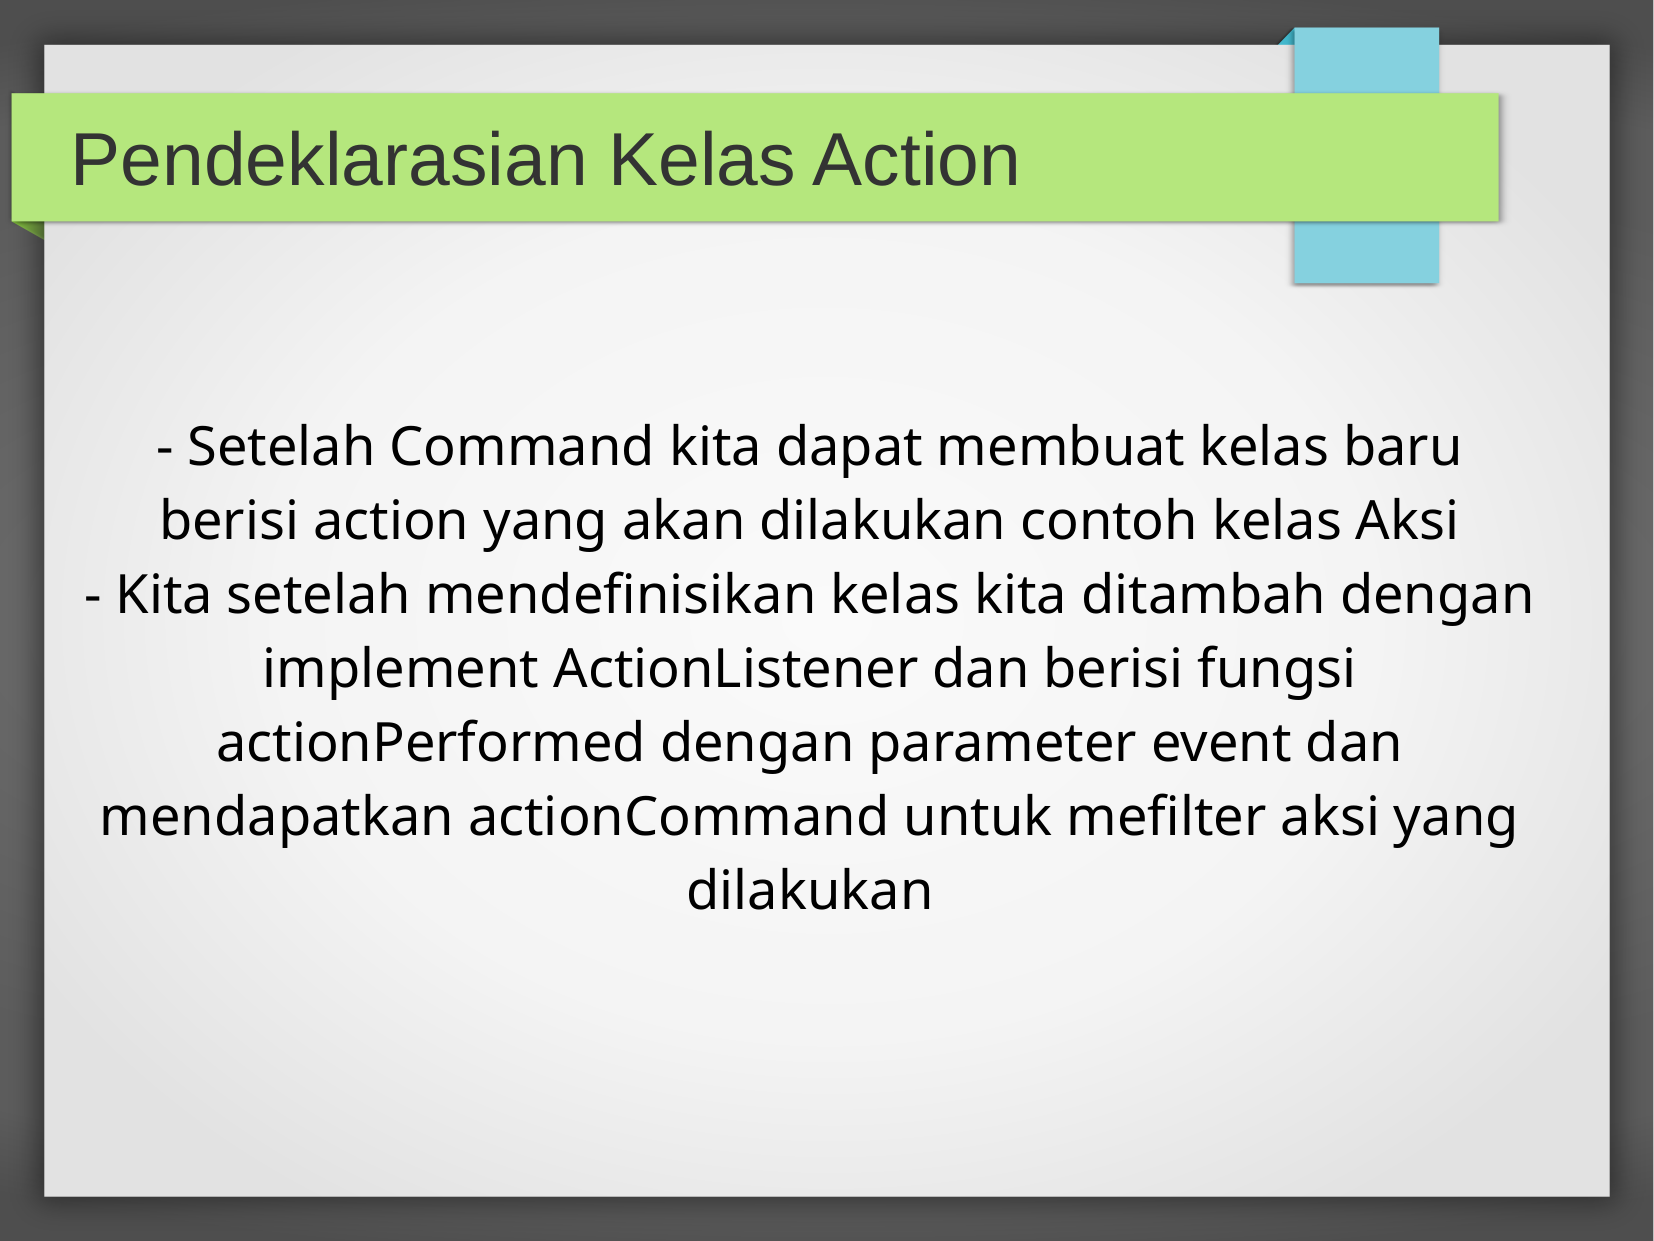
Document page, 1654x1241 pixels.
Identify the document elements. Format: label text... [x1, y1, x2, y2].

subtitle - Setelah Command kita dapat membuat kelas baru berisi action yang akan dilakukan contoh kelas Aksi - Kita setelah mendefinisikan kelas kita ditambah dengan implement ActionListener dan berisi fungsi actionPerformed dengan parameter event dan mendapatkan actionCommand untuk mefilter aksi yang dilakukan [82, 343, 1538, 1063]
picture [0, 0, 1654, 1241]
title Pendeklarasian Kelas Action [70, 106, 1229, 213]
